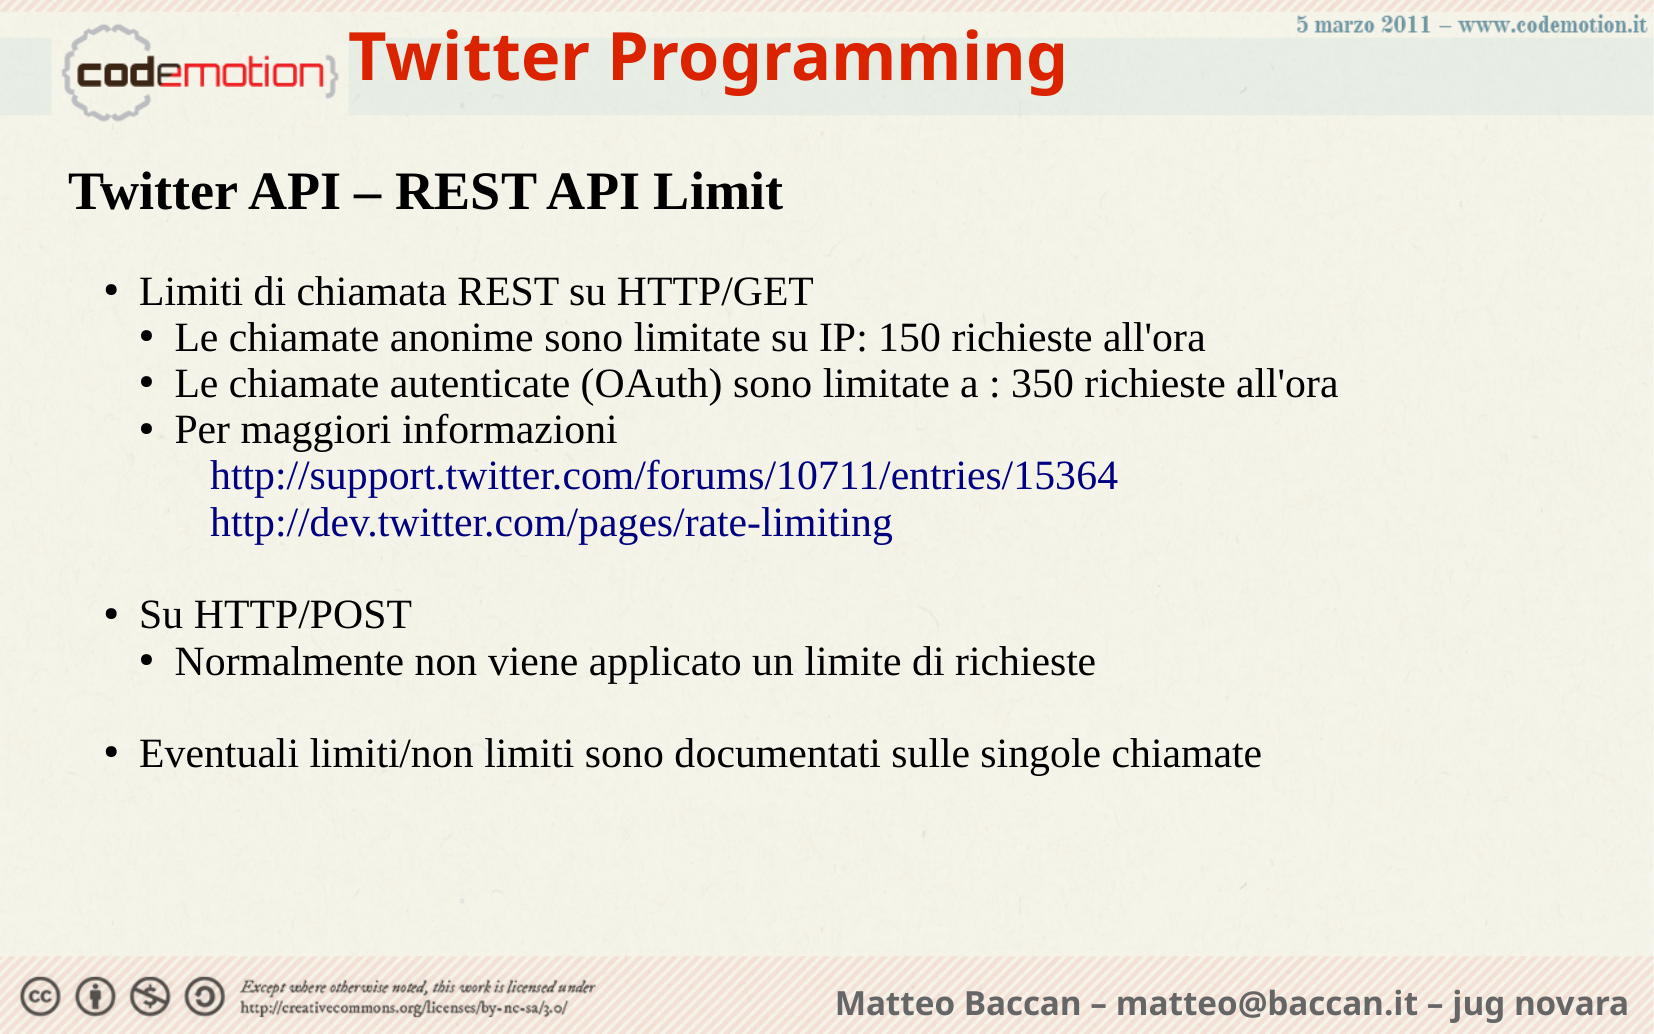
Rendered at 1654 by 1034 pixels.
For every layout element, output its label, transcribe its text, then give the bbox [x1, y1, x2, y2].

title Twitter Programming [348, 5, 1609, 103]
text_box Twitter API – REST API Limit Limiti di chiamata REST su HTTP/GET Le chiamate anonime sono limitate su IP: 150 richieste all'ora Le chiamate autenticate (OAuth) sono limitate a : 350 richieste all'ora Per maggiori informazioni http://support.twitter.com/forums/10711/entries/15364 http://dev.twitter.com/pages/rate-limiting Su HTTP/POST Normalmente non viene applicato un limite di richieste Eventuali limiti/non limiti sono documentati sulle singole chiamate [53, 154, 1465, 889]
picture [0, 0, 1654, 1034]
